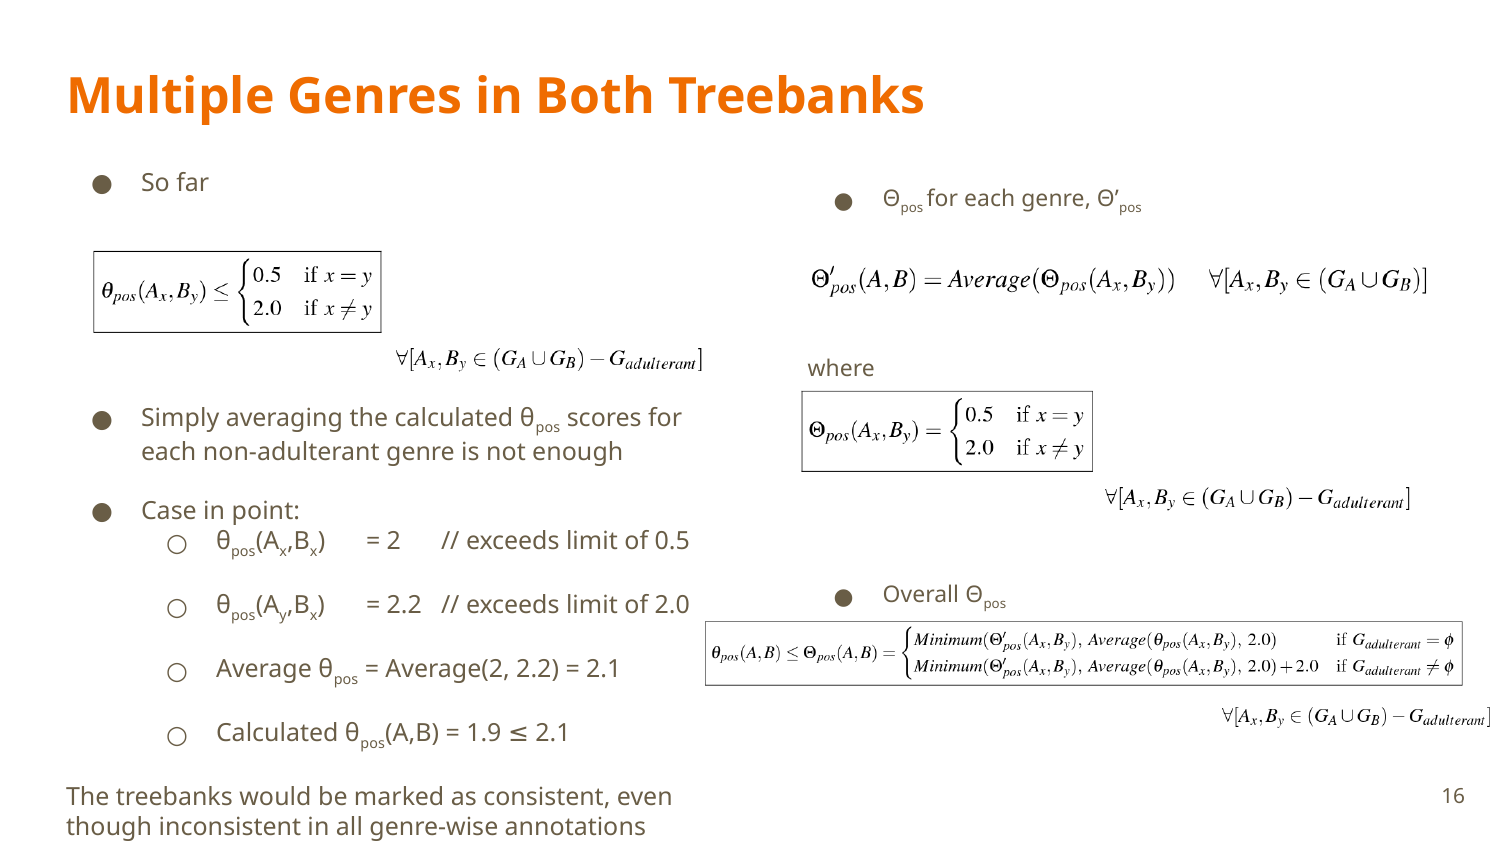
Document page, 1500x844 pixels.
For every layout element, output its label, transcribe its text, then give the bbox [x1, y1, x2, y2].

picture [85, 247, 708, 376]
picture [698, 616, 1500, 733]
slide_number <number> [1389, 764, 1480, 830]
picture [803, 250, 1438, 308]
list Θpos for each genre, Θ’pos where Overall Θpos [792, 164, 1449, 616]
list So far Simply averaging the calculated θpos scores for each non-adulterant genre is not enough Case in point: θpos(Ax,Bx) = 2 // exceeds limit of 0.5 θpos(Ay,Bx) = 2.2 // exceeds limit of 2.0 Average θpos = Average(2, 2.2) = 2.1 Calculated θpos(A,B) = 1.9 ≤ 2.1 The treebanks would be marked as consistent, even though inconsistent in all genre-wise annotations [51, 151, 708, 712]
title Multiple Genres in Both Treebanks [51, 48, 1449, 142]
picture [792, 383, 1415, 517]
